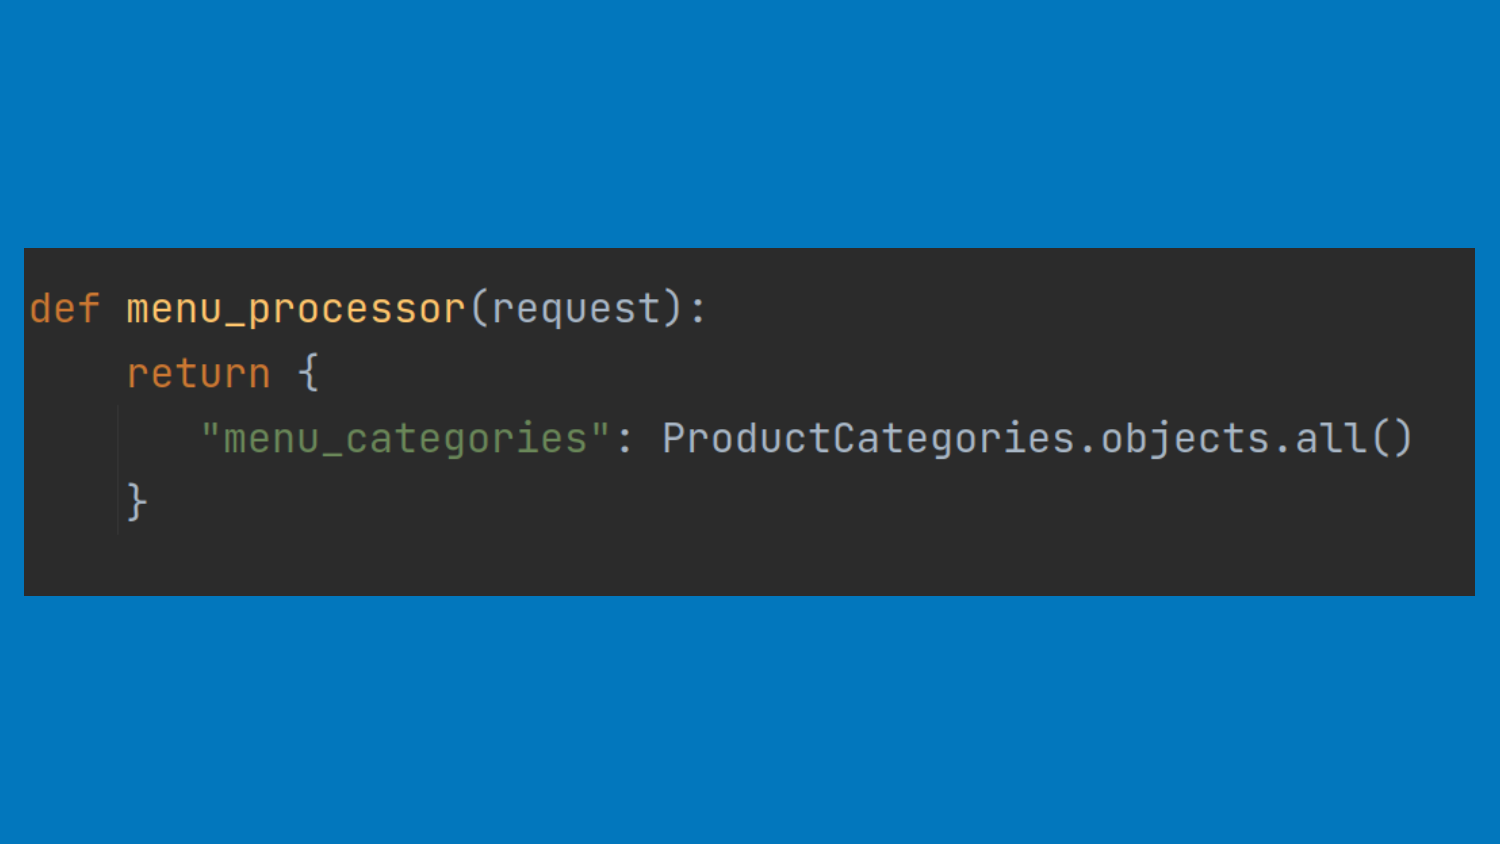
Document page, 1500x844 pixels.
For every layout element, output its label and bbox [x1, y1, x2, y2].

picture [24, 248, 1475, 596]
